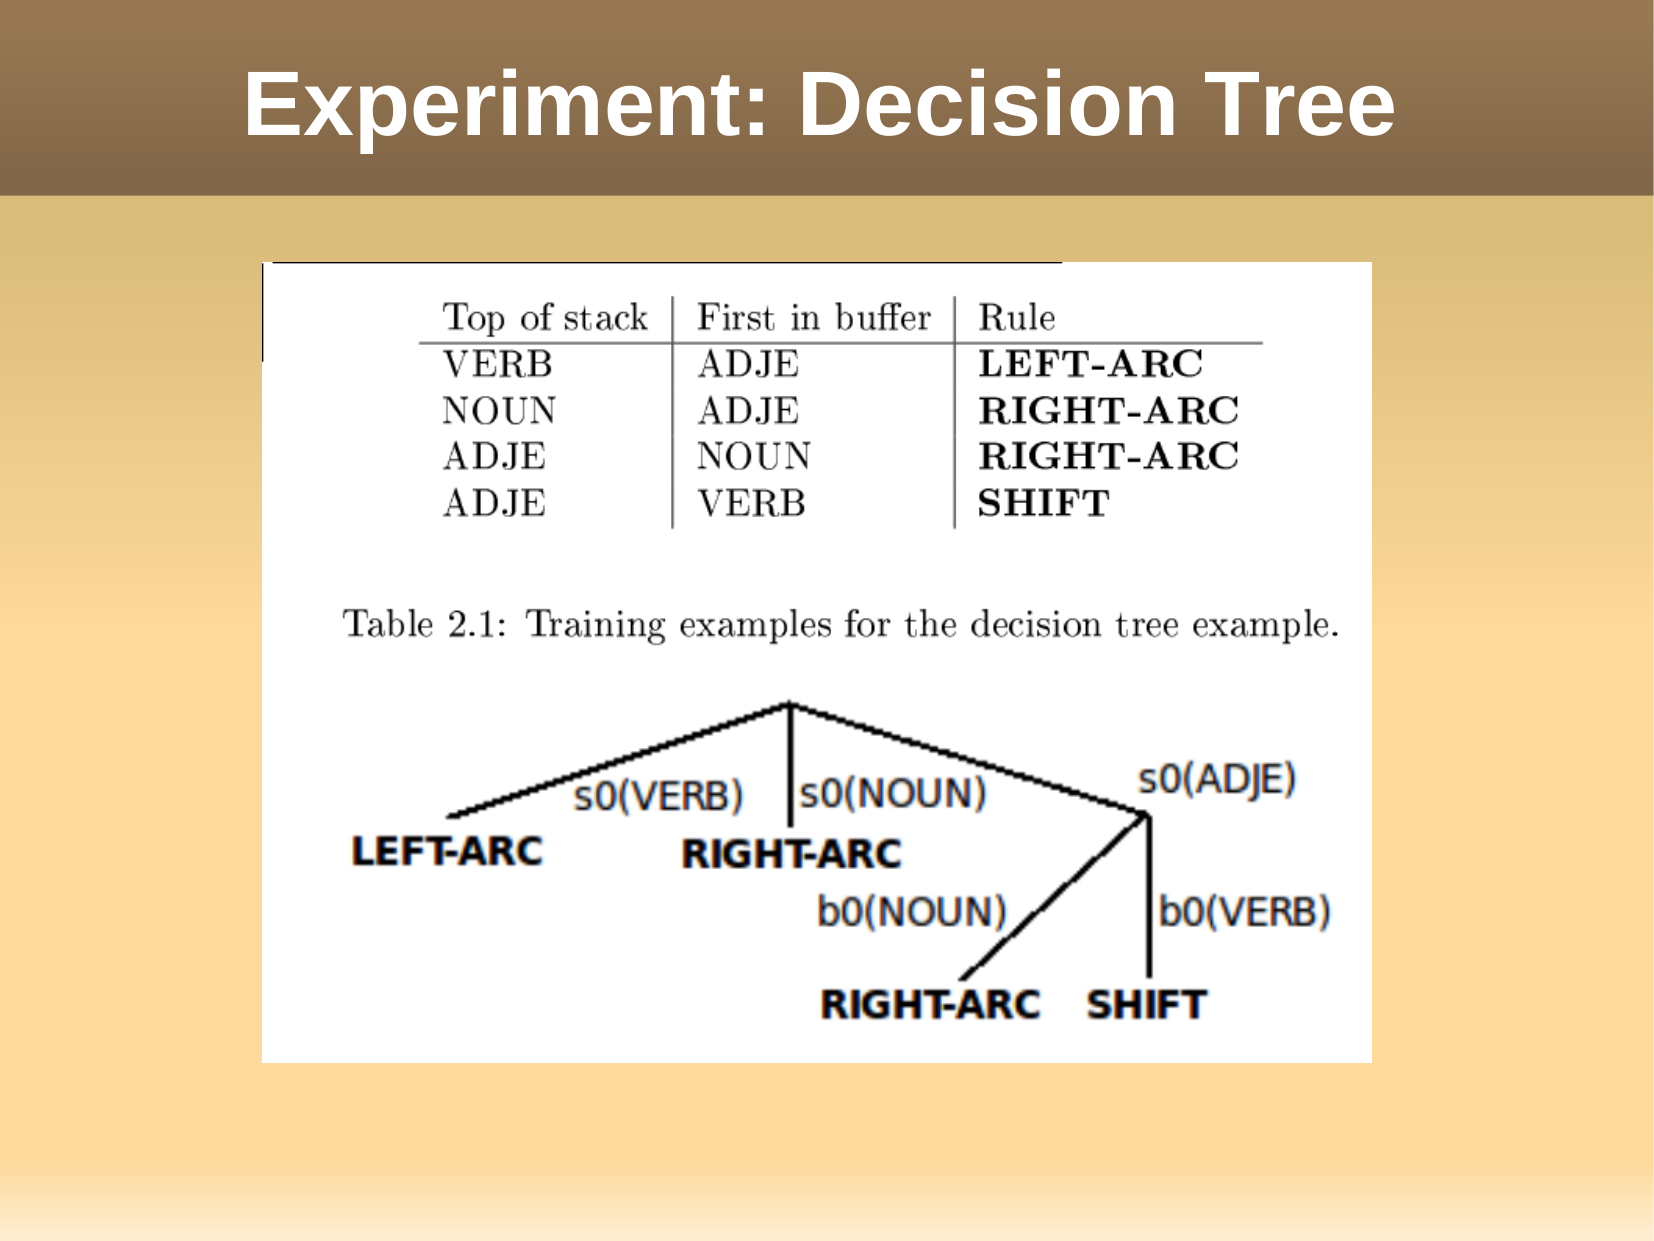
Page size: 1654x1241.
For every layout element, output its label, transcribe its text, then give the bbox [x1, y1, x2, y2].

list [82, 290, 1571, 1094]
picture [0, 0, 1654, 1241]
title Experiment: Decision Tree [76, 7, 1565, 200]
